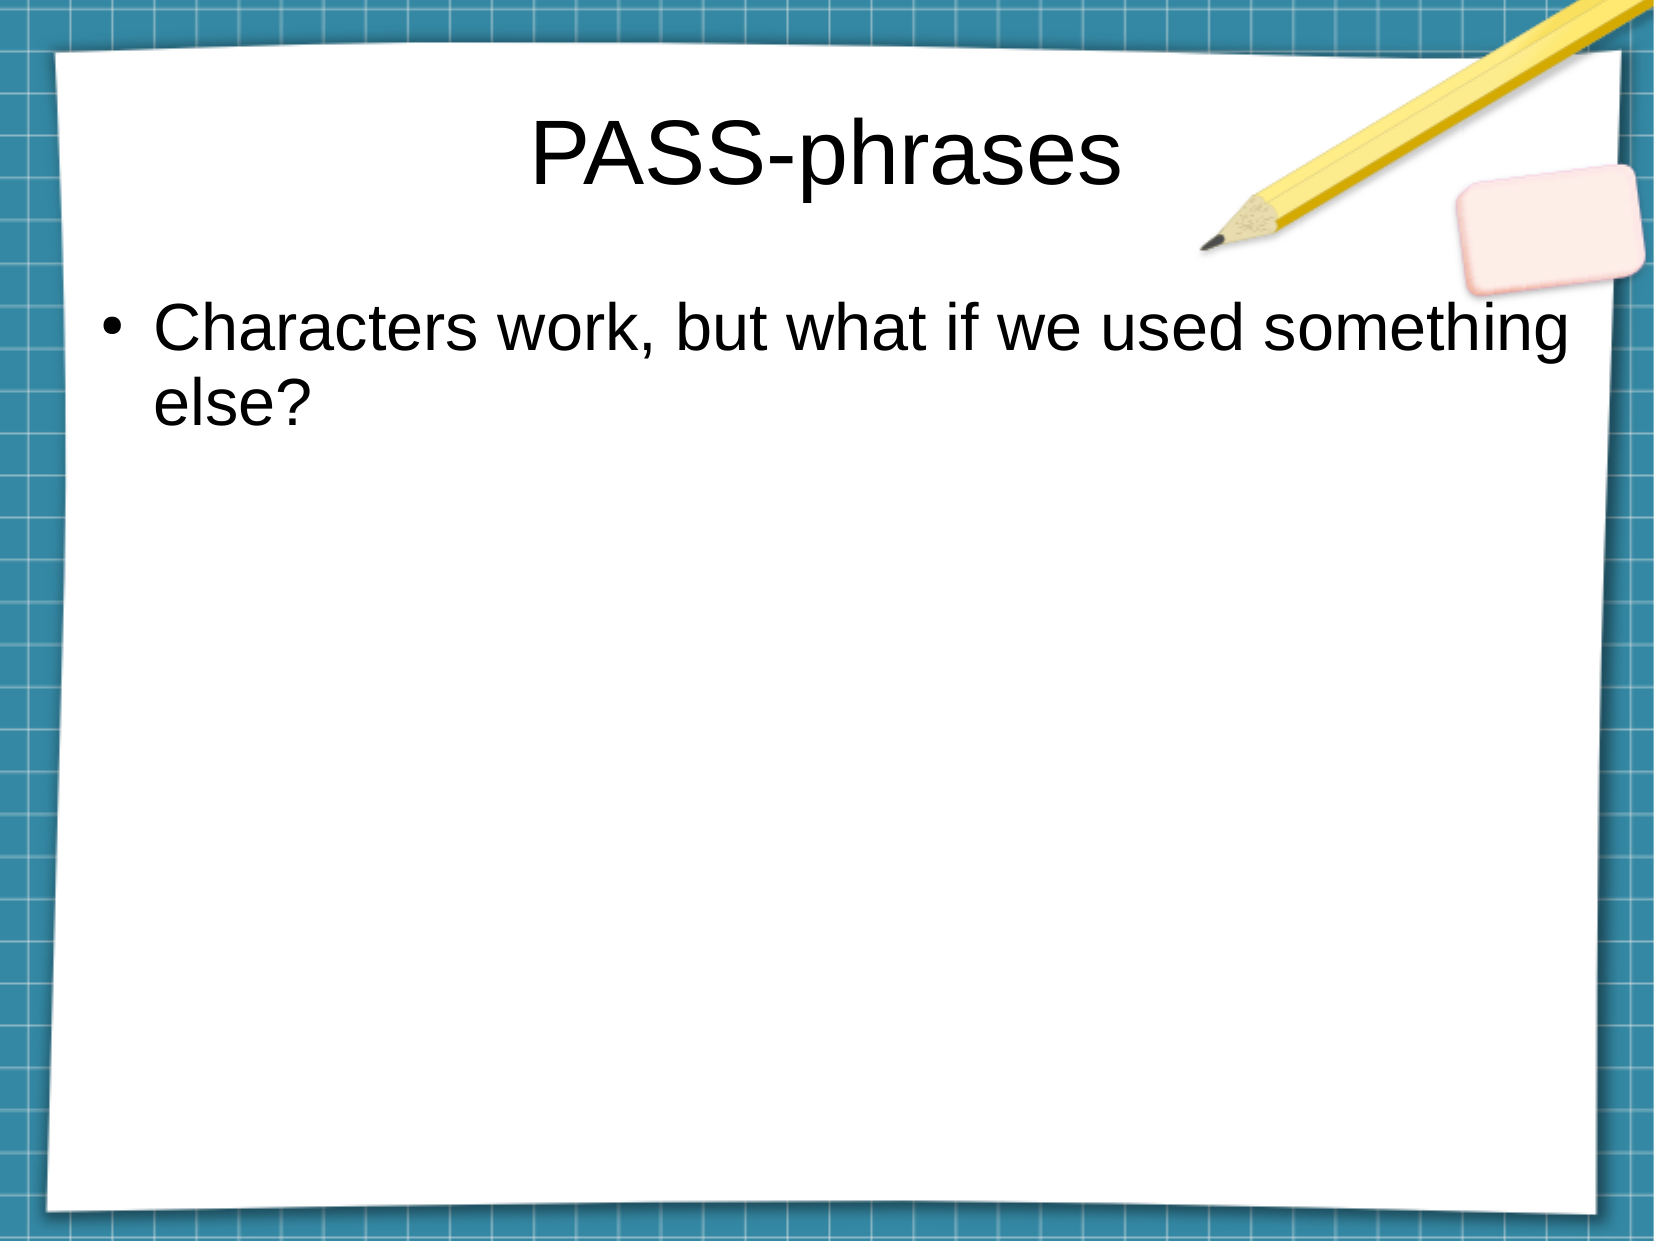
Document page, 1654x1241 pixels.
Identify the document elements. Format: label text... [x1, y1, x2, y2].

picture [0, 0, 1654, 1241]
list Characters work, but what if we used something else? [82, 290, 1591, 1010]
title PASS-phrases [82, 49, 1571, 257]
